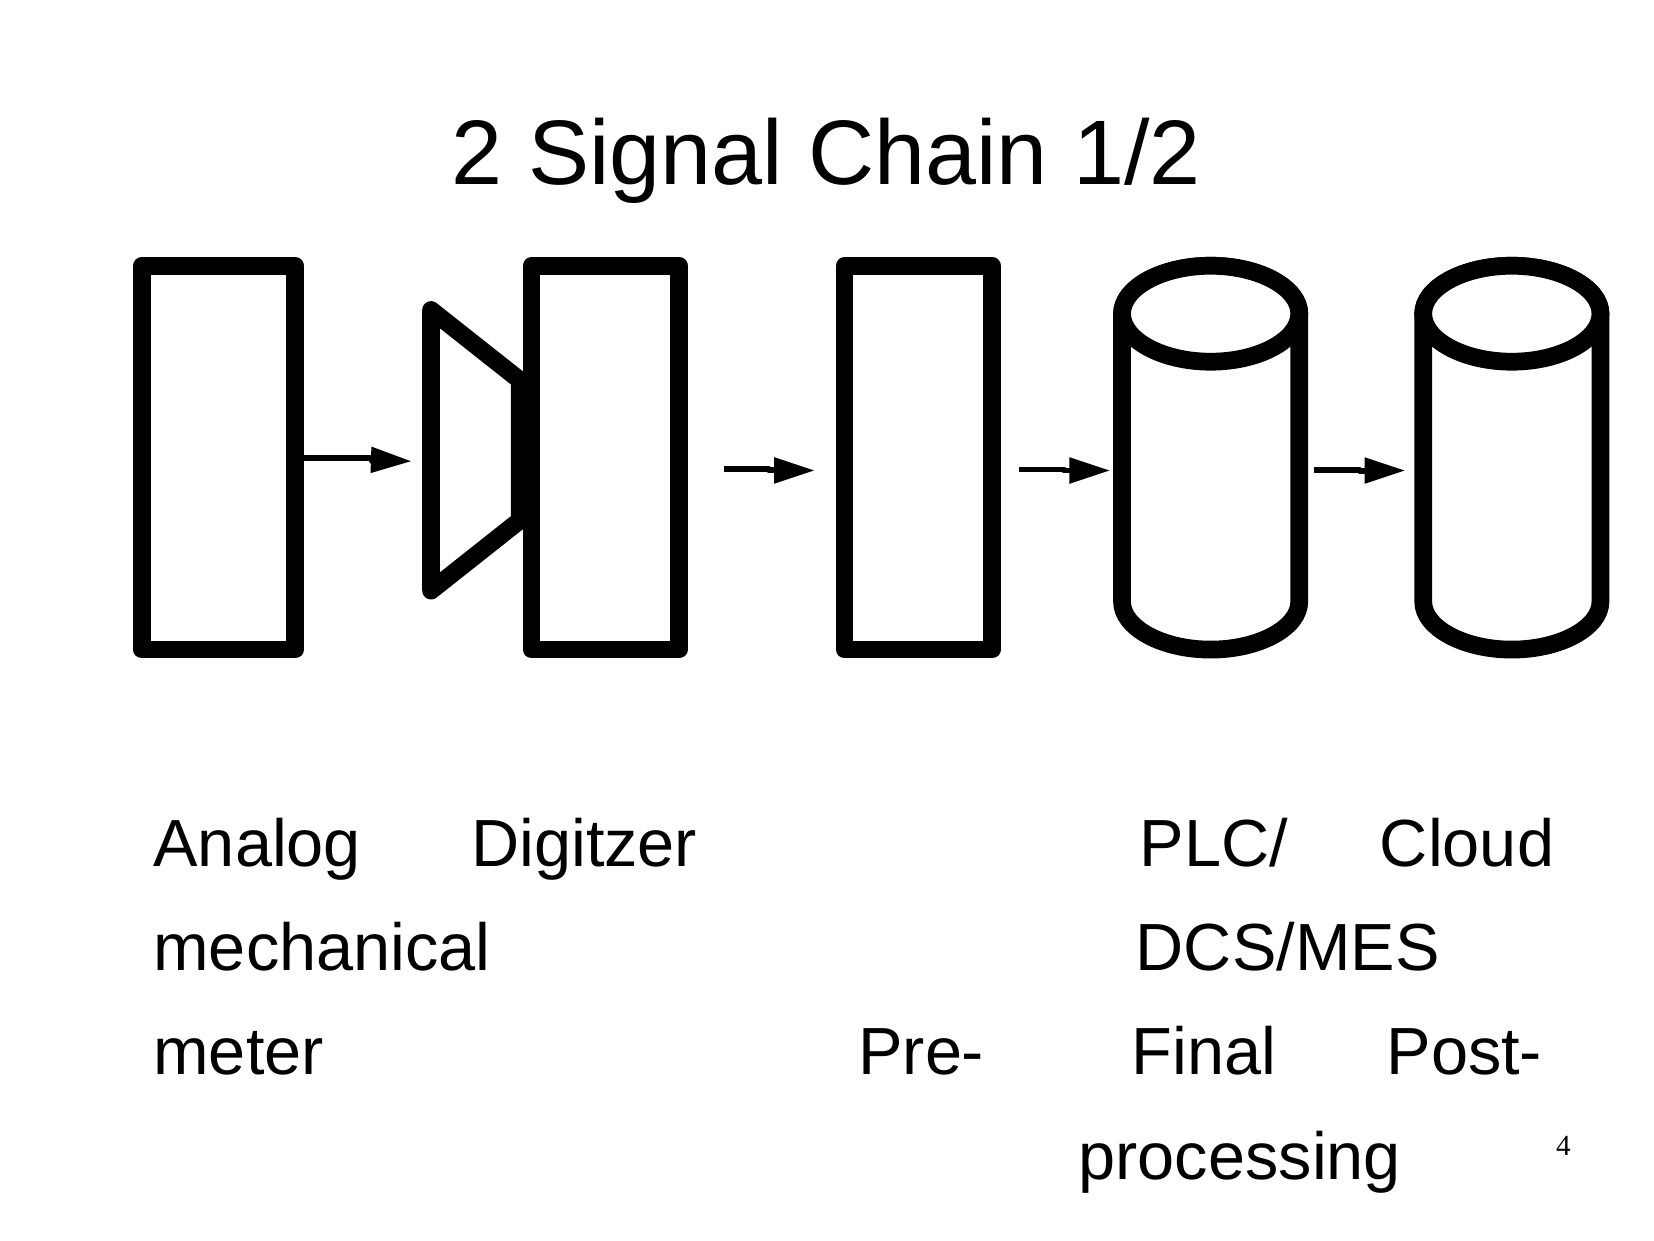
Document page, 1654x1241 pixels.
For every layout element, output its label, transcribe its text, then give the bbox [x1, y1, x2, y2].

text_box [844, 265, 993, 650]
list Analog Digitzer PLC/ Cloud mechanical DCS/MES meter Pre- Final Post- processing [82, 284, 1571, 1194]
text_box [1122, 317, 1300, 650]
text_box [531, 265, 680, 650]
text_box [141, 265, 296, 650]
text_box [1423, 319, 1601, 650]
title 2 Signal Chain 1/2 [82, 49, 1571, 257]
text_box [431, 310, 520, 591]
